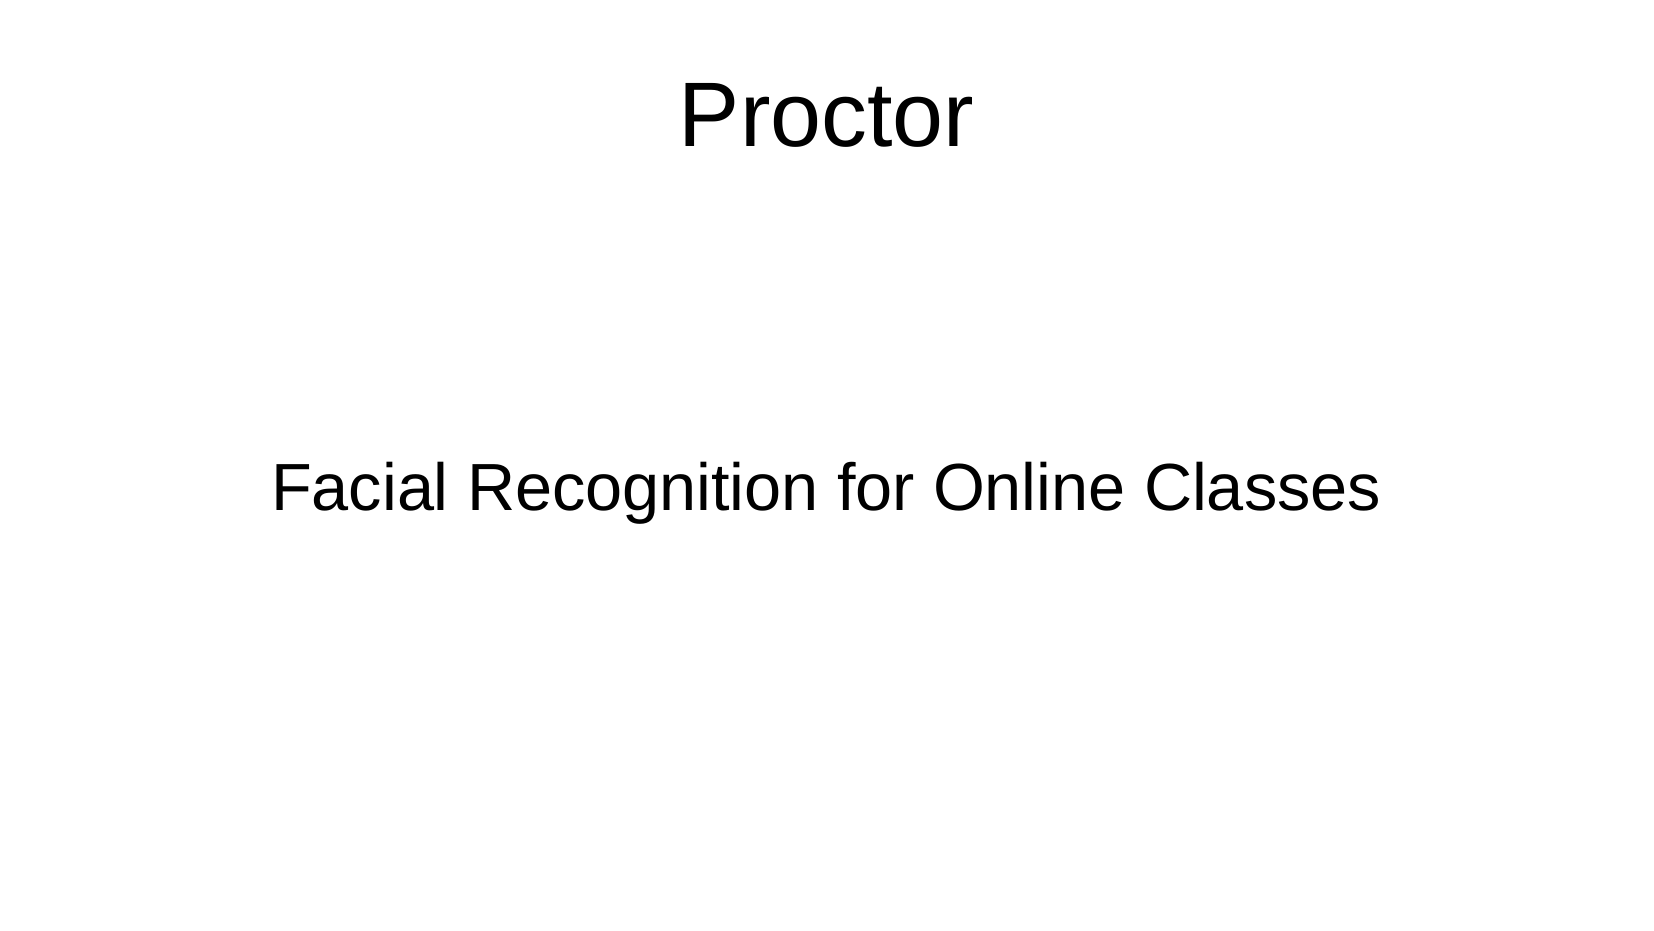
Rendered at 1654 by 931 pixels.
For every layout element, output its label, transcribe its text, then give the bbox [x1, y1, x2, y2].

title Proctor [82, 37, 1571, 193]
subtitle Facial Recognition for Online Classes [82, 217, 1571, 758]
